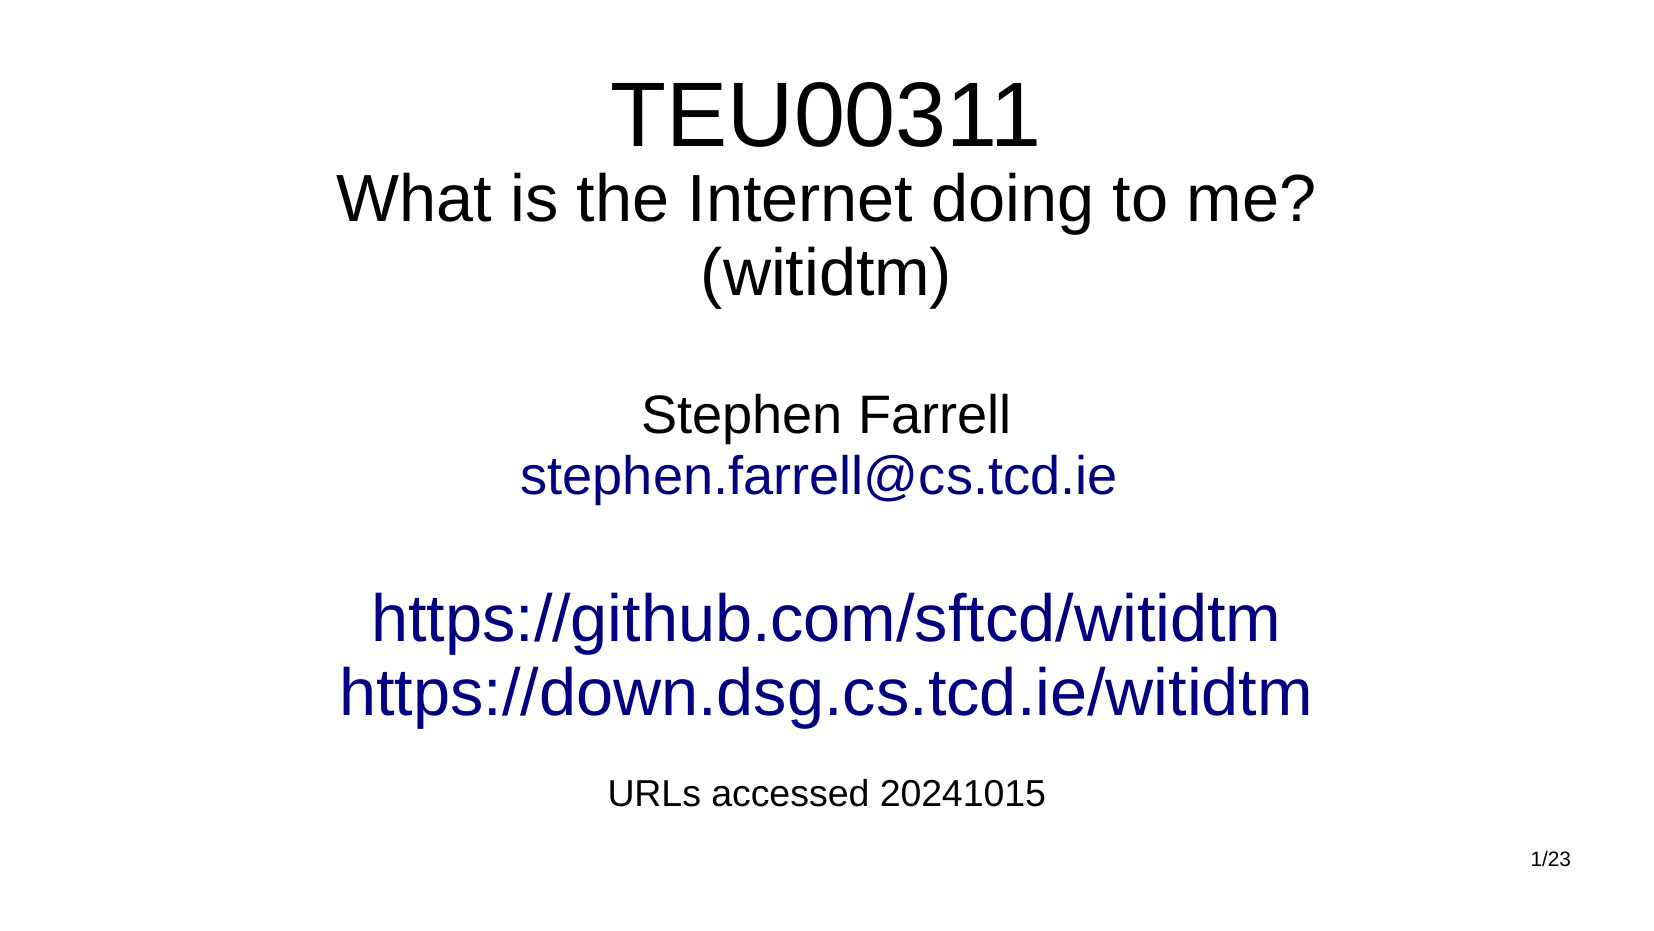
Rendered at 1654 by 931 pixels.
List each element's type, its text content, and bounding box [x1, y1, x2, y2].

title TEU00311 [82, 37, 1571, 144]
subtitle What is the Internet doing to me? (witidtm) Stephen Farrell stephen.farrell@cs.tcd.ie https://github.com/sftcd/witidtm https://down.dsg.cs.tcd.ie/witidtm URLs accessed 20241015 [82, 144, 1571, 831]
